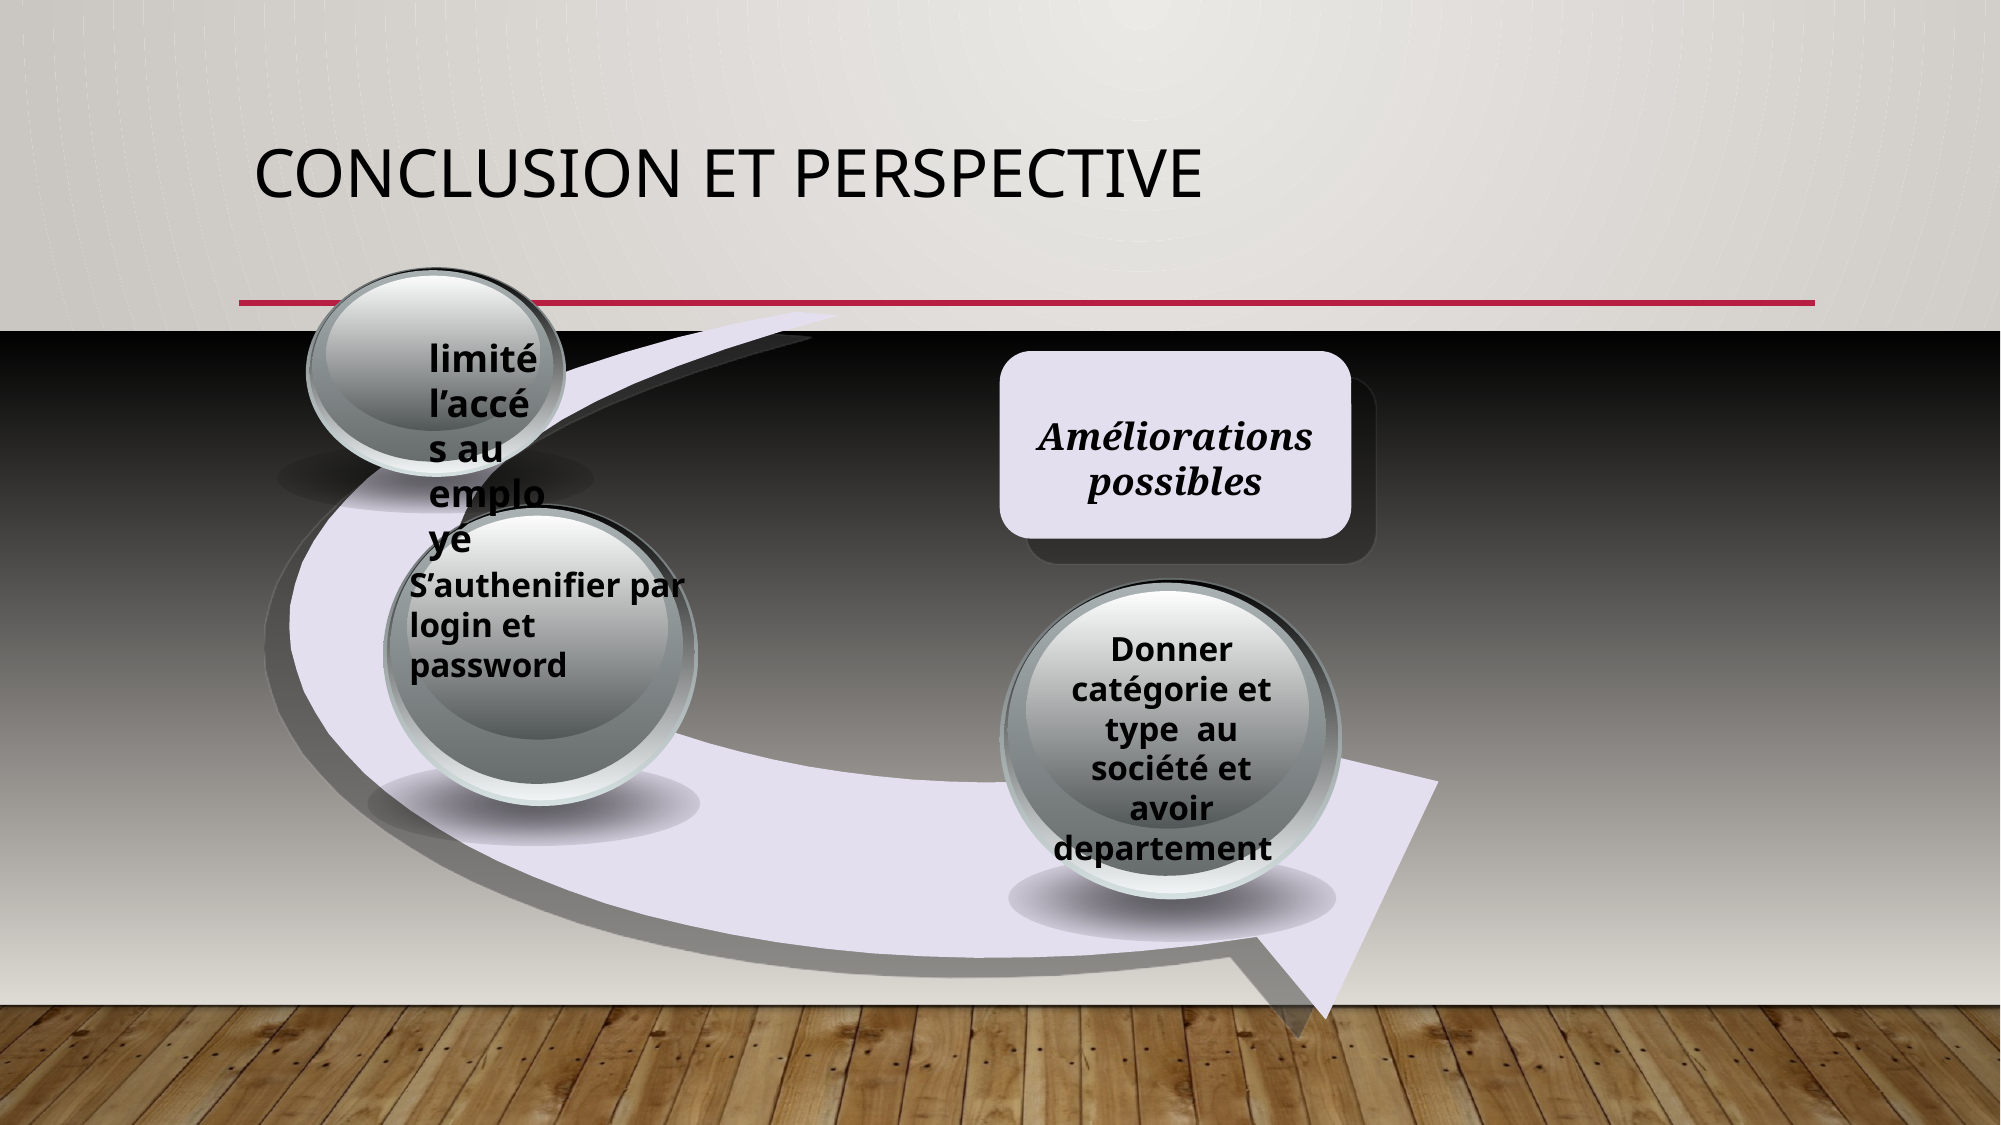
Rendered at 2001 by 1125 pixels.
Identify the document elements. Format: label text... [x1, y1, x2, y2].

picture [1008, 854, 1339, 945]
text_box limité l’accés au employé [263, 282, 562, 435]
text_box [562, 311, 839, 420]
title Conclusion et PERSPECTIVE [238, 131, 1814, 305]
text_box [369, 267, 503, 282]
picture [496, 491, 503, 503]
picture [367, 760, 703, 849]
text_box S’authenifier par login et password [394, 556, 703, 693]
text_box Donner catégorie et type au société et avoir departement [1034, 620, 1309, 838]
picture [277, 442, 597, 516]
picture [529, 491, 538, 503]
text_box [1060, 846, 1067, 856]
text_box [332, 435, 540, 477]
text_box [289, 503, 1439, 1020]
text_box Améliorations possibles [999, 351, 1352, 539]
text_box [1055, 577, 1287, 620]
